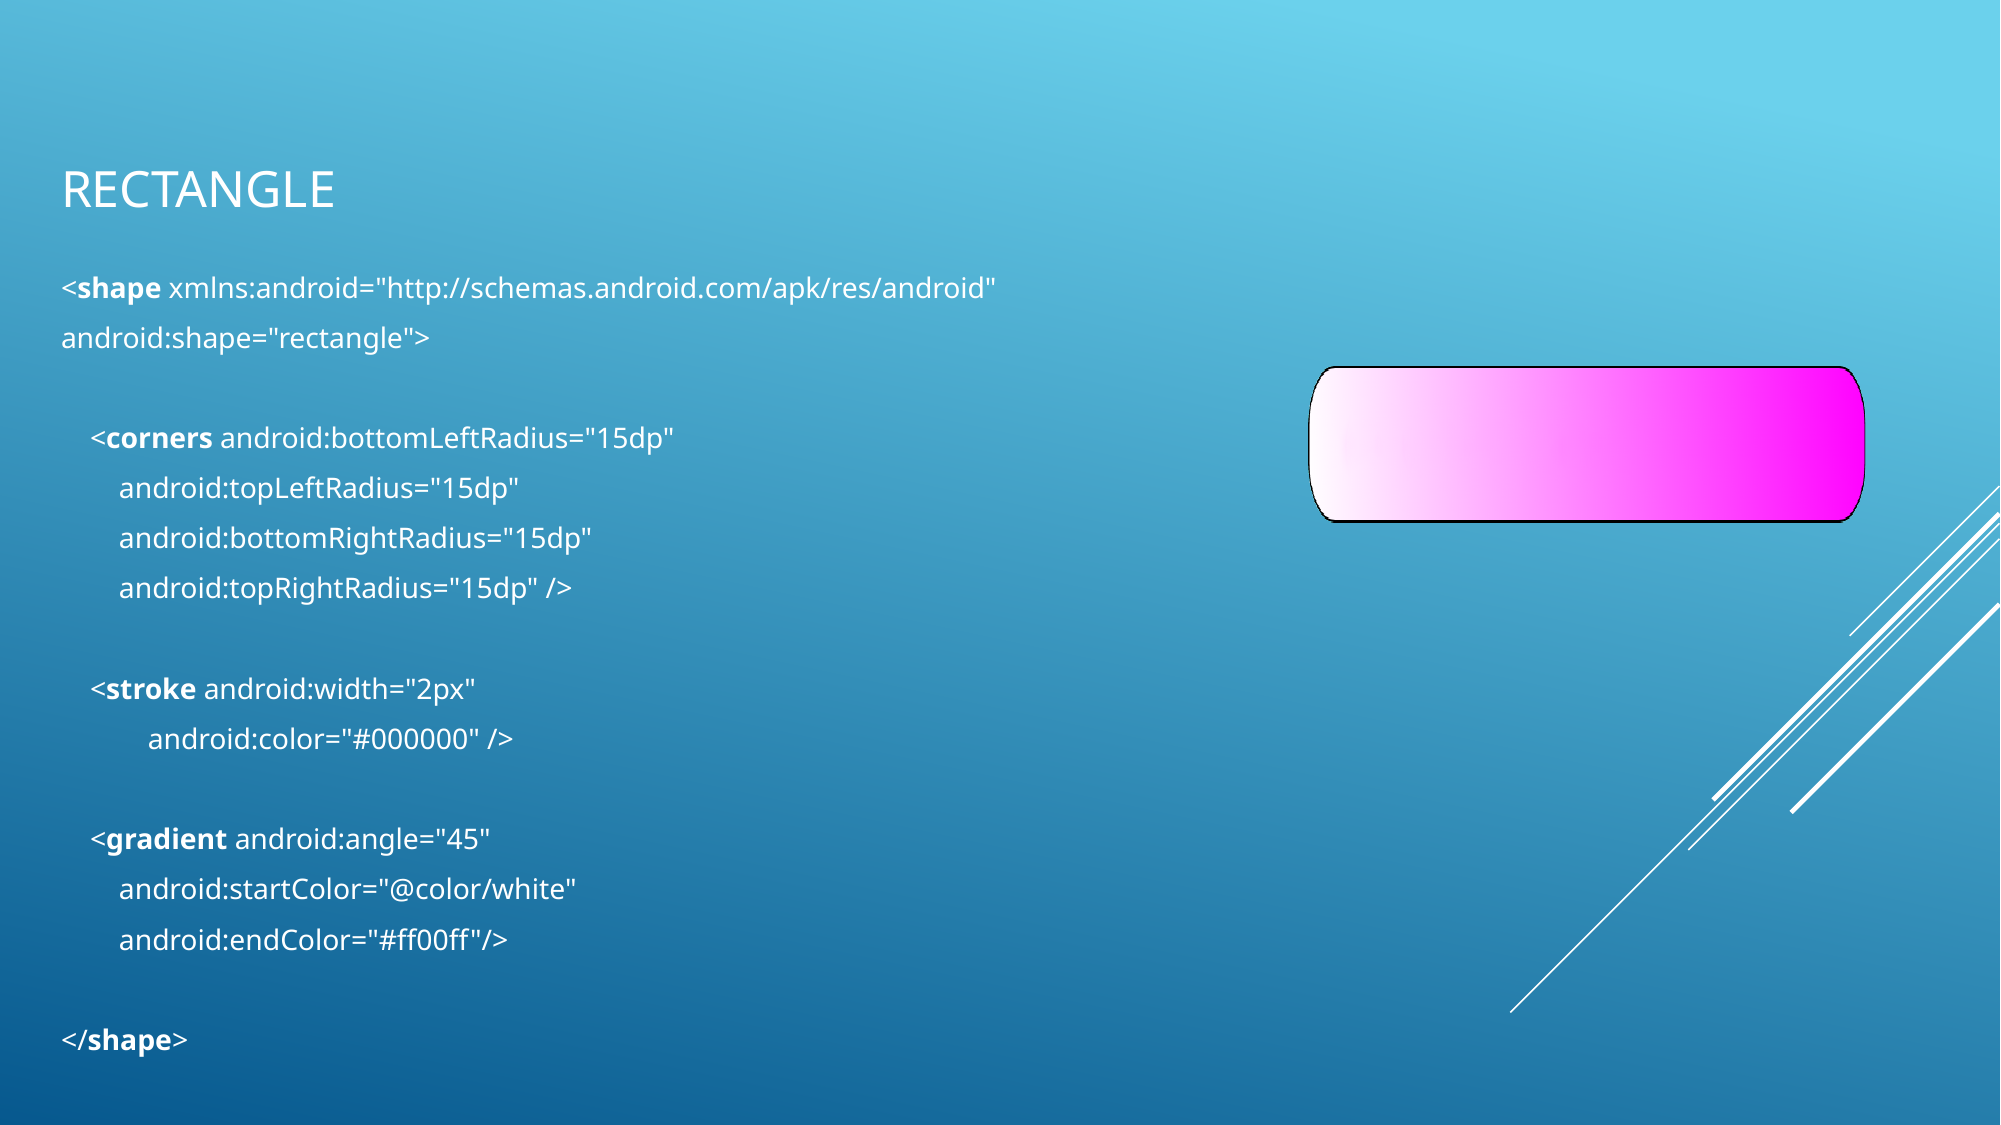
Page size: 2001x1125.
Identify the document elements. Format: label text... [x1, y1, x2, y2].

list <shape xmlns:android="http://schemas.android.com/apk/res/android" android:shape="rectangle"> <corners android:bottomLeftRadius="15dp" android:topLeftRadius="15dp" android:bottomRightRadius="15dp" android:topRightRadius="15dp" /> <stroke android:width="2px" android:color="#000000" /> <gradient android:angle="45" android:startColor="@color/white" android:endColor="#ff00ff"/> </shape> [46, 262, 1795, 1072]
picture [1308, 366, 1866, 524]
title Rectangle [46, 0, 646, 225]
